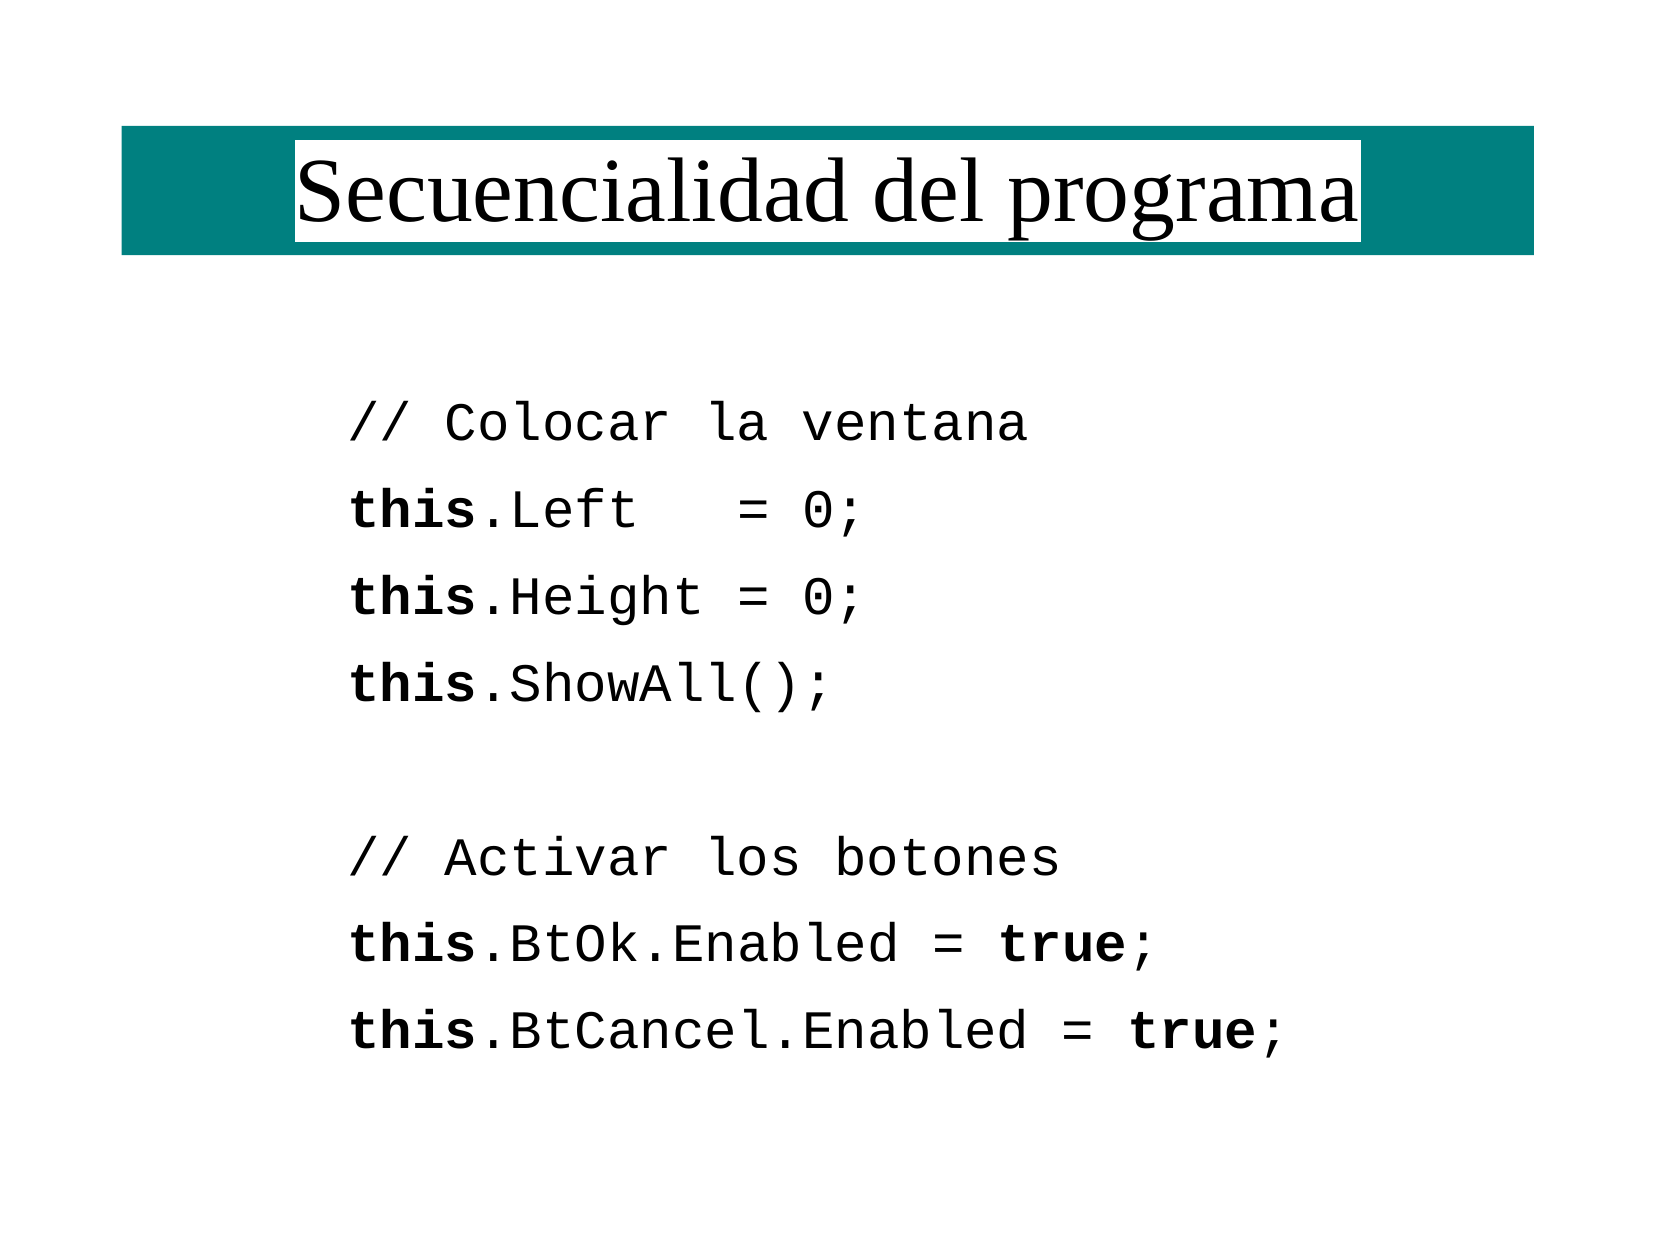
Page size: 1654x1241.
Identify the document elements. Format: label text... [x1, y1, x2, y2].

title Secuencialidad del programa [121, 125, 1534, 256]
text_box // Colocar la ventana this.Left = 0; this.Height = 0; this.ShowAll(); // Activar los botones this.BtOk.Enabled = true; this.BtCancel.Enabled = true; [329, 284, 1366, 1061]
